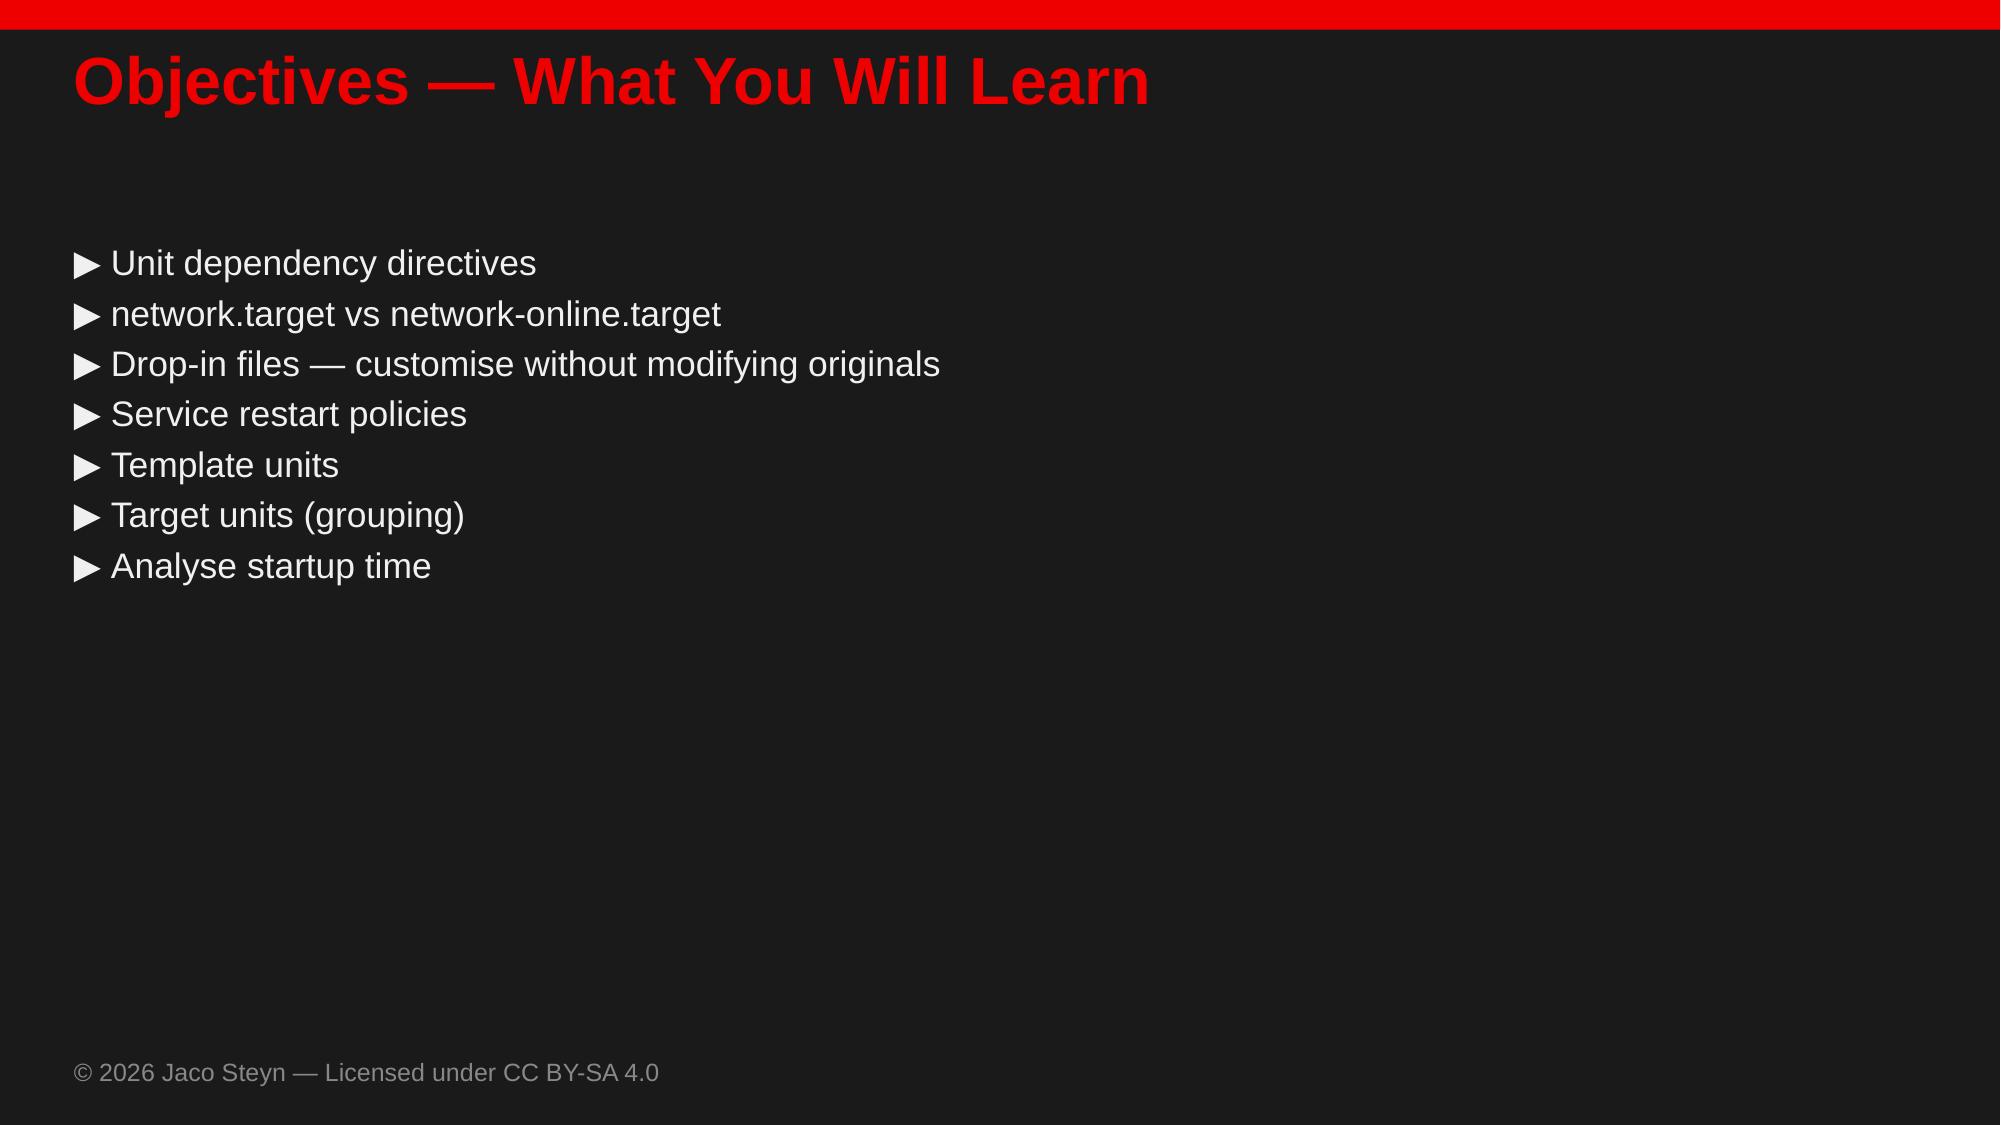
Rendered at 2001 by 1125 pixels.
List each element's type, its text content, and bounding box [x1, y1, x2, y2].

text_box ▶ Unit dependency directives ▶ network.target vs network-online.target ▶ Drop-in files — customise without modifying originals ▶ Service restart policies ▶ Template units ▶ Target units (grouping) ▶ Analyse startup time [59, 236, 1942, 1037]
text_box © 2026 Jaco Steyn — Licensed under CC BY-SA 4.0 [59, 1051, 1942, 1093]
text_box [0, 0, 2001, 30]
text_box Objectives — What You Will Learn [59, 36, 1942, 208]
